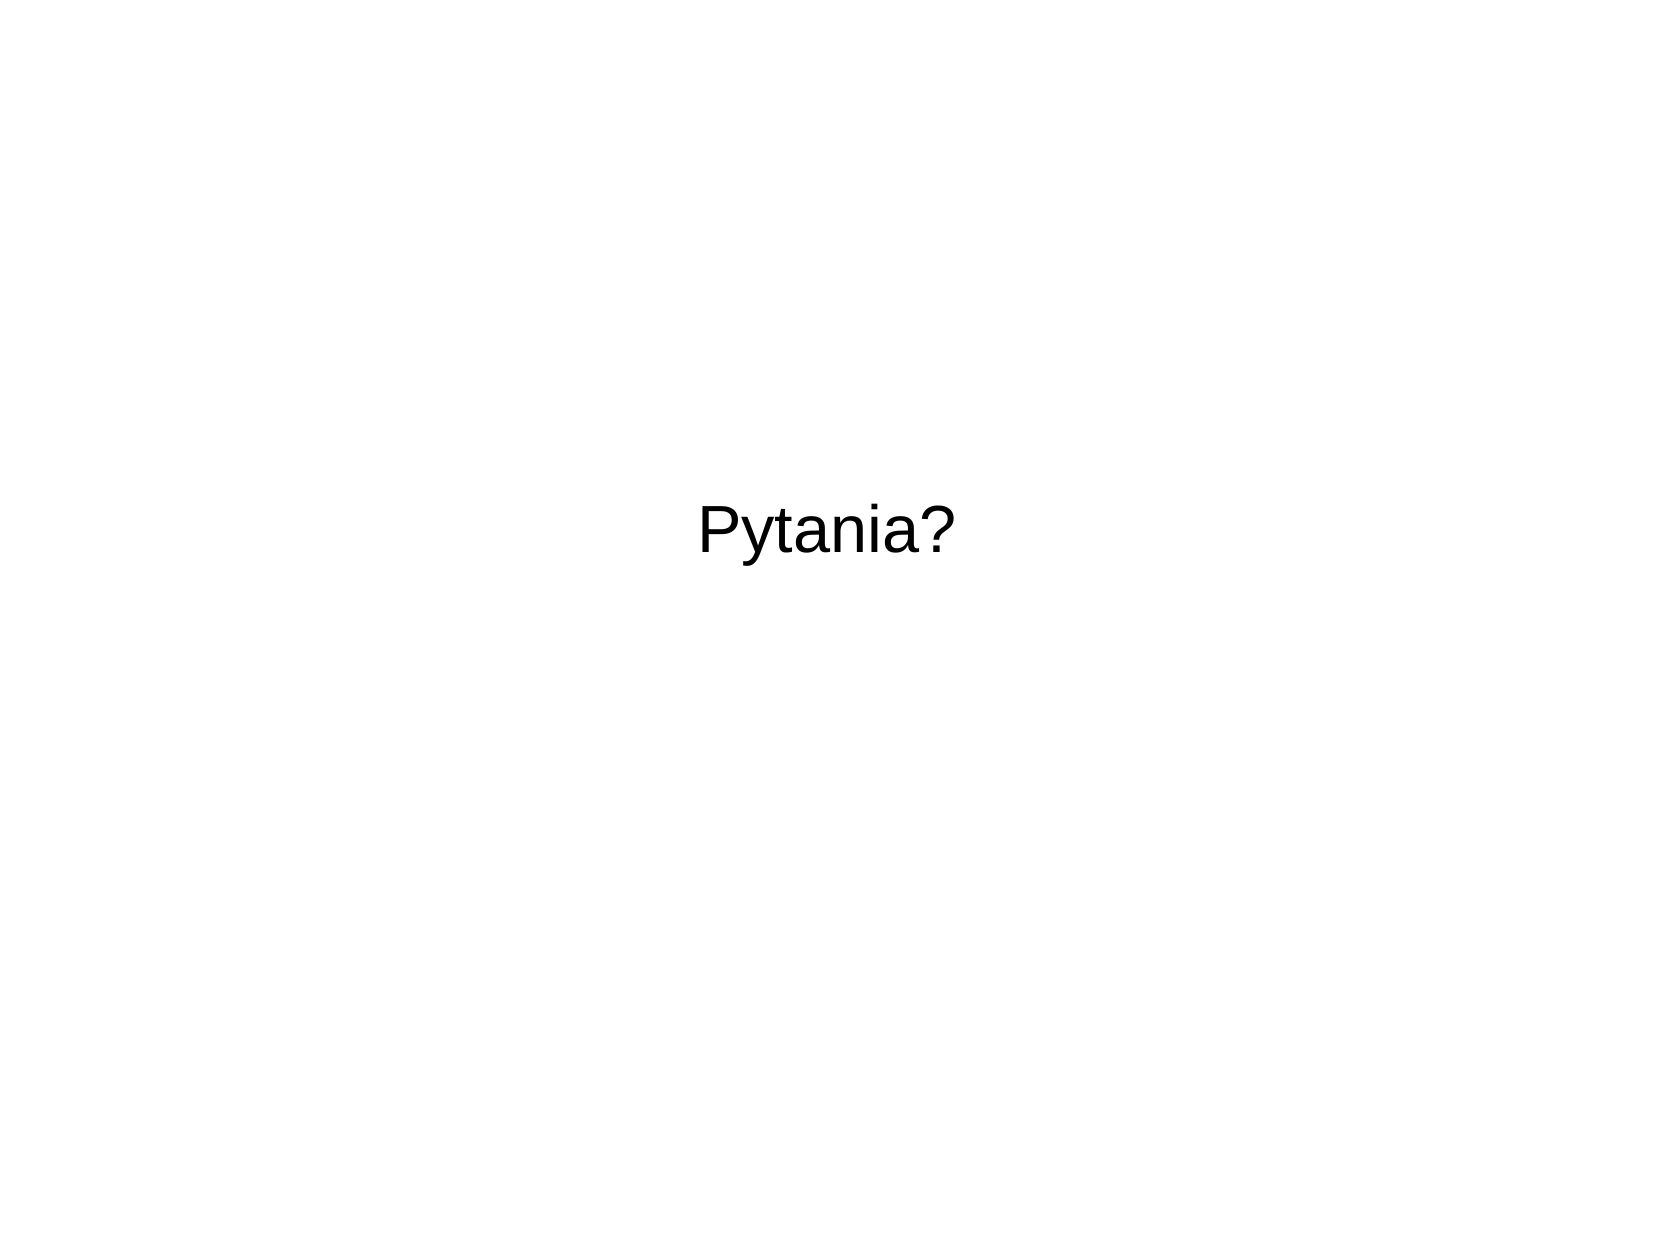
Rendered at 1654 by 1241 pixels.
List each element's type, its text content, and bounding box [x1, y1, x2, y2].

subtitle Pytania? [82, 49, 1571, 1010]
